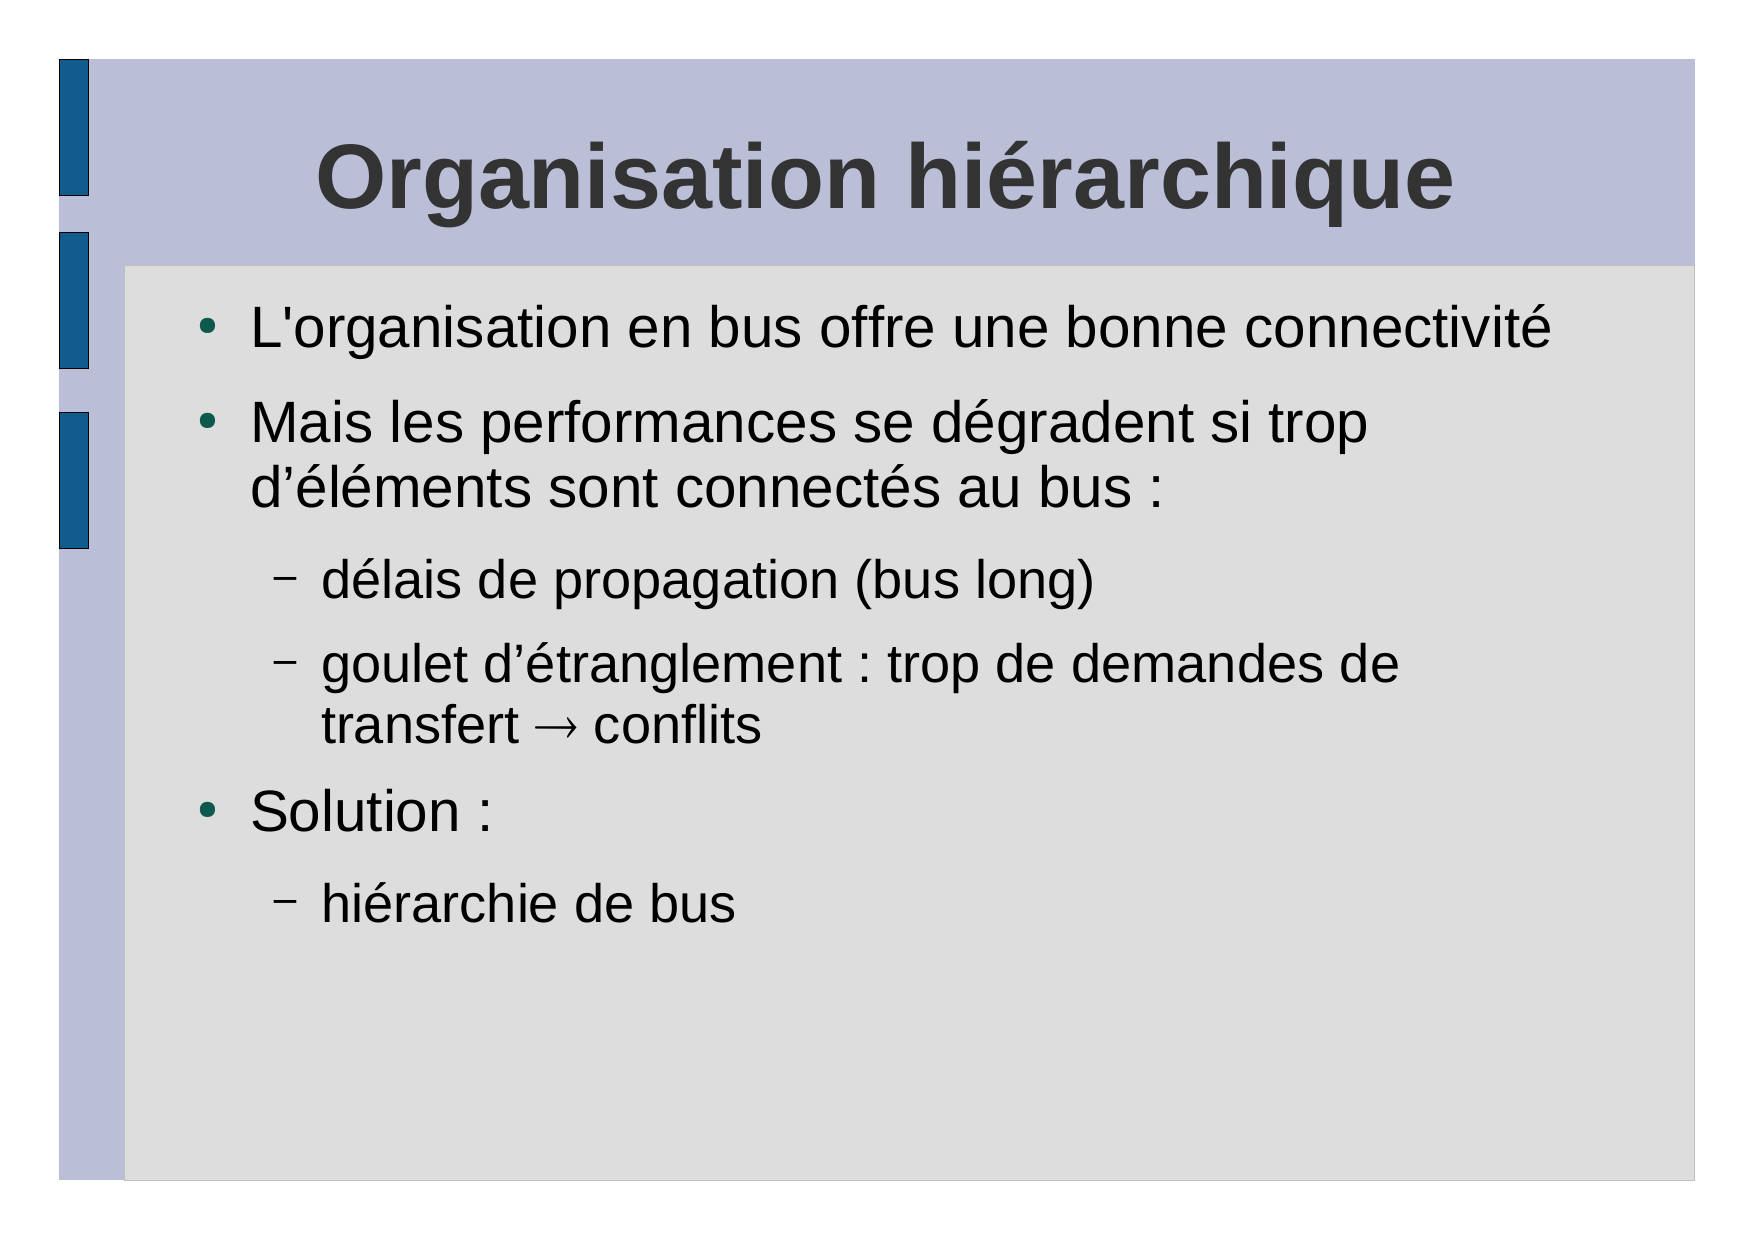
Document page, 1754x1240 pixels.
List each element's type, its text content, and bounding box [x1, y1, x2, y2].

list L'organisation en bus offre une bonne connectivité Mais les performances se dégradent si trop d’éléments sont connectés au bus : délais de propagation (bus long) goulet d’étranglement : trop de demandes de transfert  conflits Solution : hiérarchie de bus [179, 295, 1577, 1093]
title Organisation hiérarchique [118, 88, 1654, 266]
